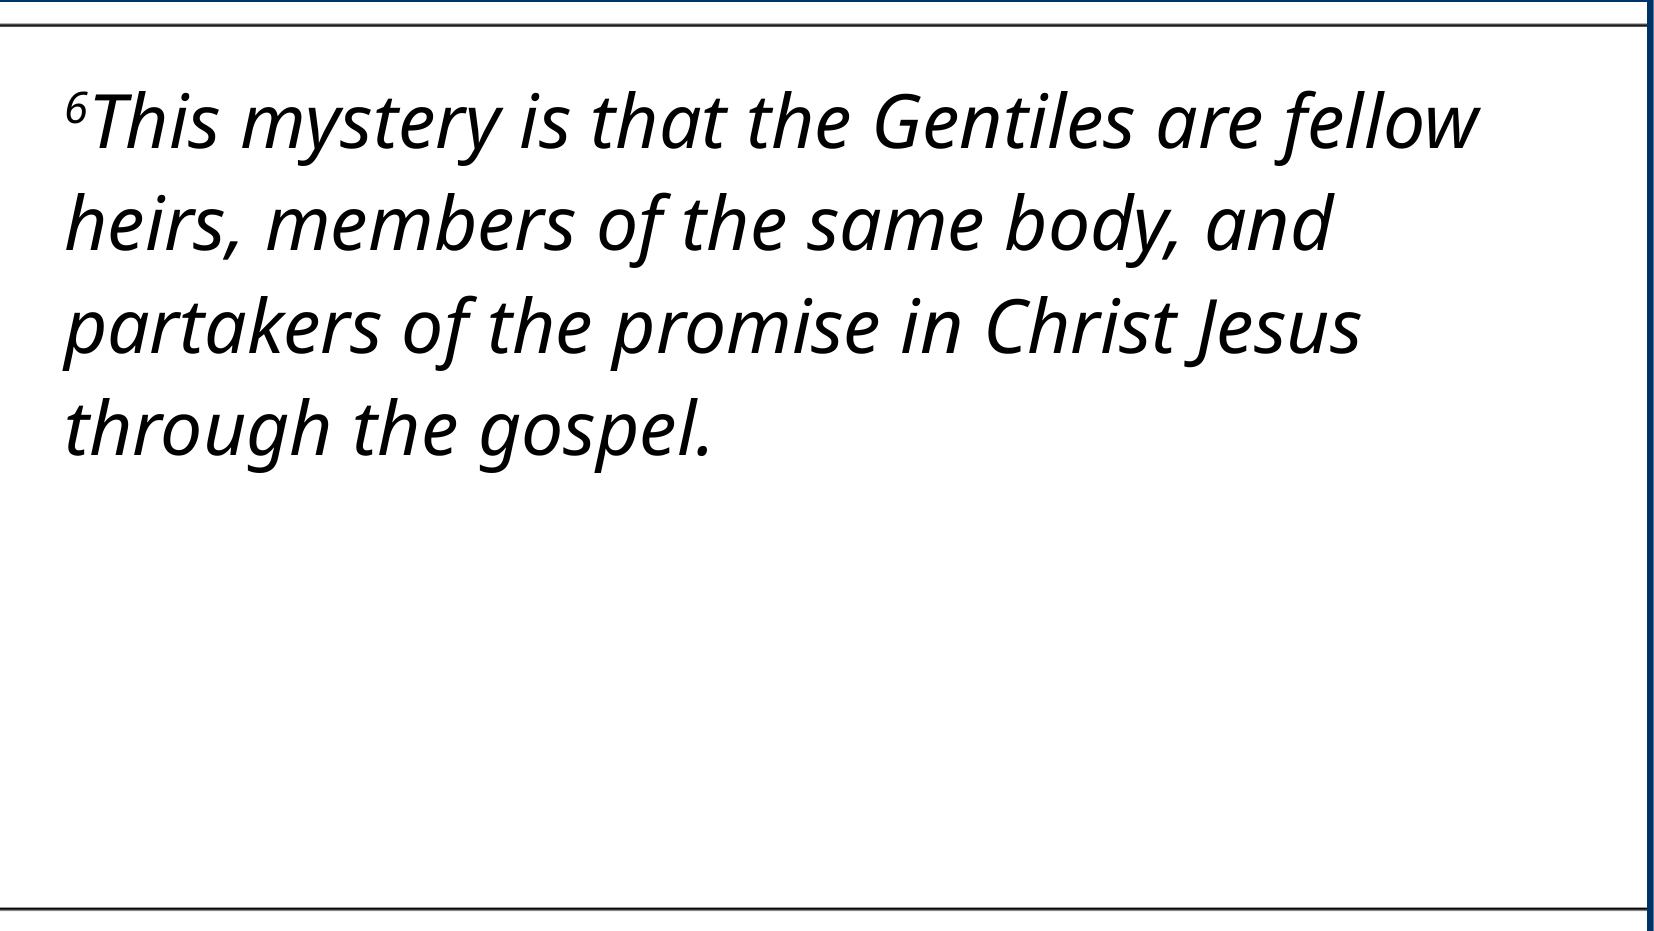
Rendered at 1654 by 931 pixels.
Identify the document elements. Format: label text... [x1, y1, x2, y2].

picture [0, 0, 1654, 931]
text_box 6This mystery is that the Gentiles are fellow heirs, members of the same body, and partakers of the promise in Christ Jesus through the gospel. [49, 60, 1595, 475]
